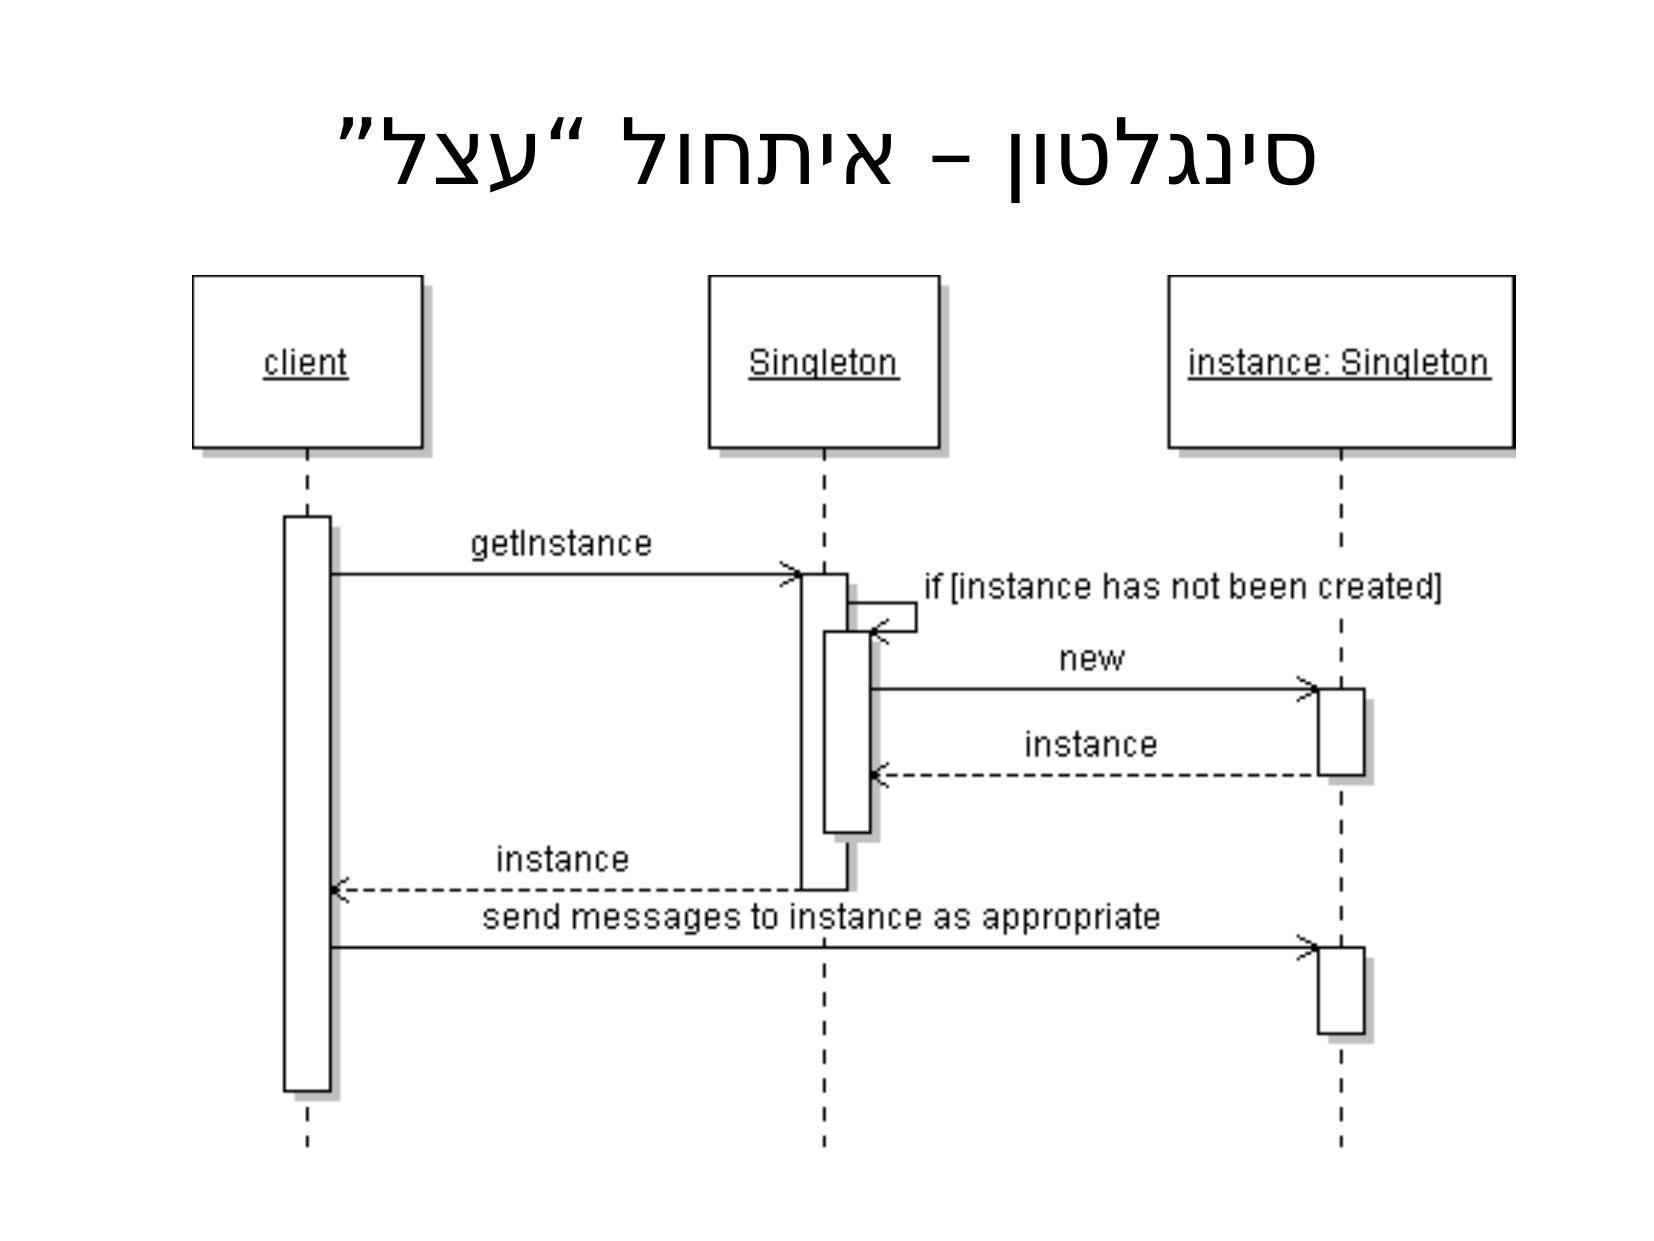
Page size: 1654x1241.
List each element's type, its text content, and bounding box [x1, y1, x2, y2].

picture [192, 275, 1516, 1151]
title סינגלטון – איתחול “עצל” [82, 49, 1571, 257]
